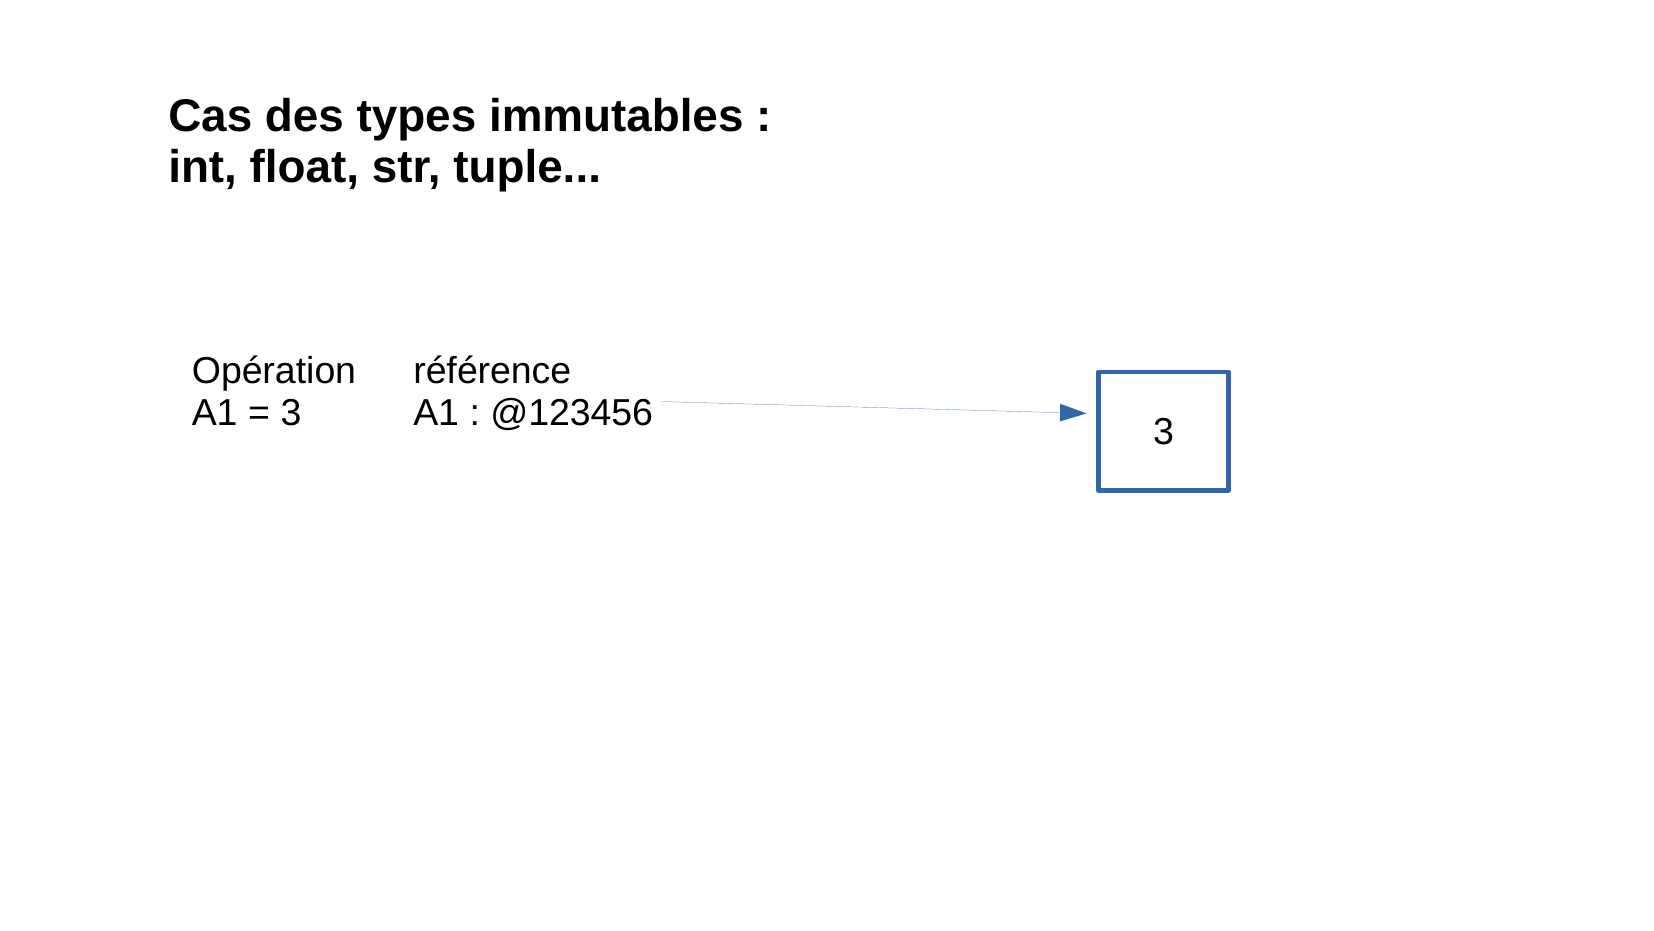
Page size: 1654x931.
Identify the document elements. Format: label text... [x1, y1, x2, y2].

text_box 3 [1098, 372, 1229, 491]
text_box Opération référence A1 = 3 A1 : @123456 [177, 342, 709, 610]
text_box Cas des types immutables : int, float, str, tuple... [153, 82, 863, 252]
